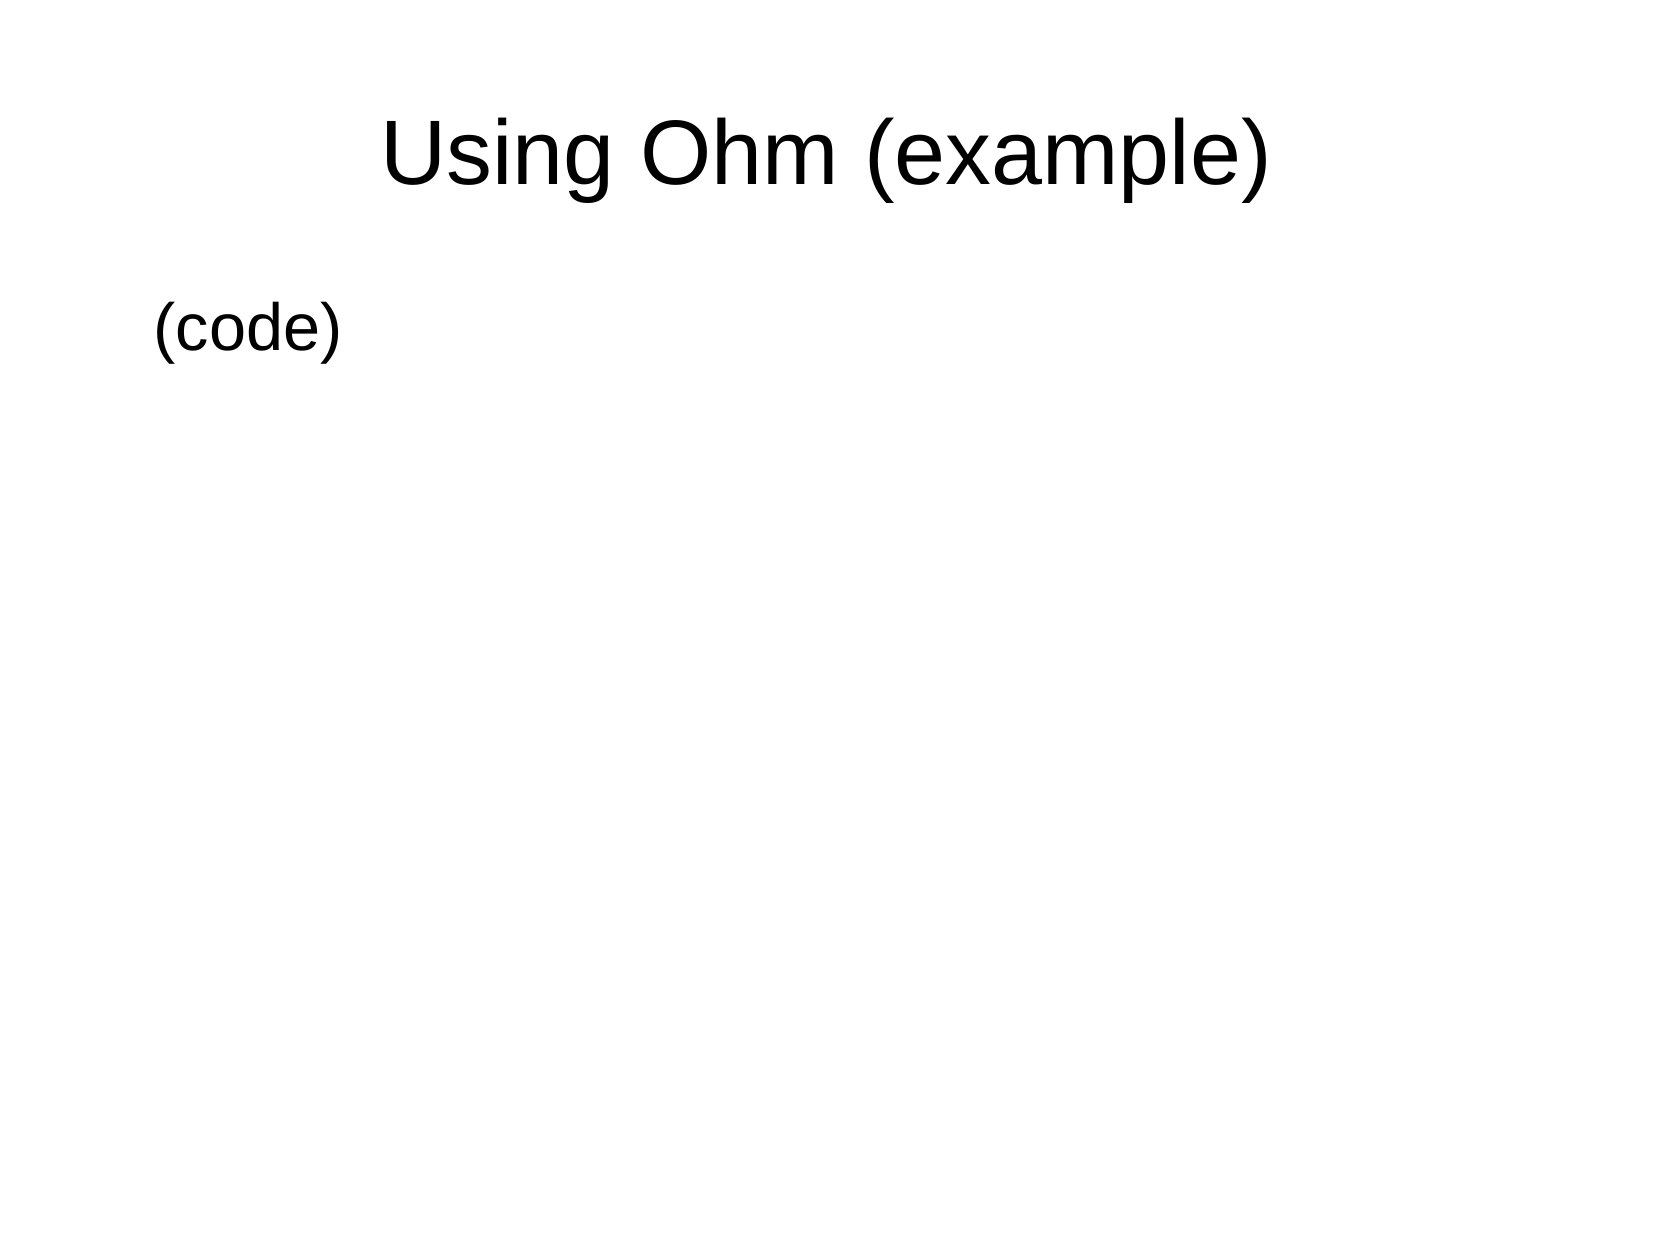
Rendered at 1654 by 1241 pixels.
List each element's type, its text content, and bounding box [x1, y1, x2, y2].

list (code) [82, 290, 1571, 1109]
title Using Ohm (example) [82, 49, 1571, 257]
